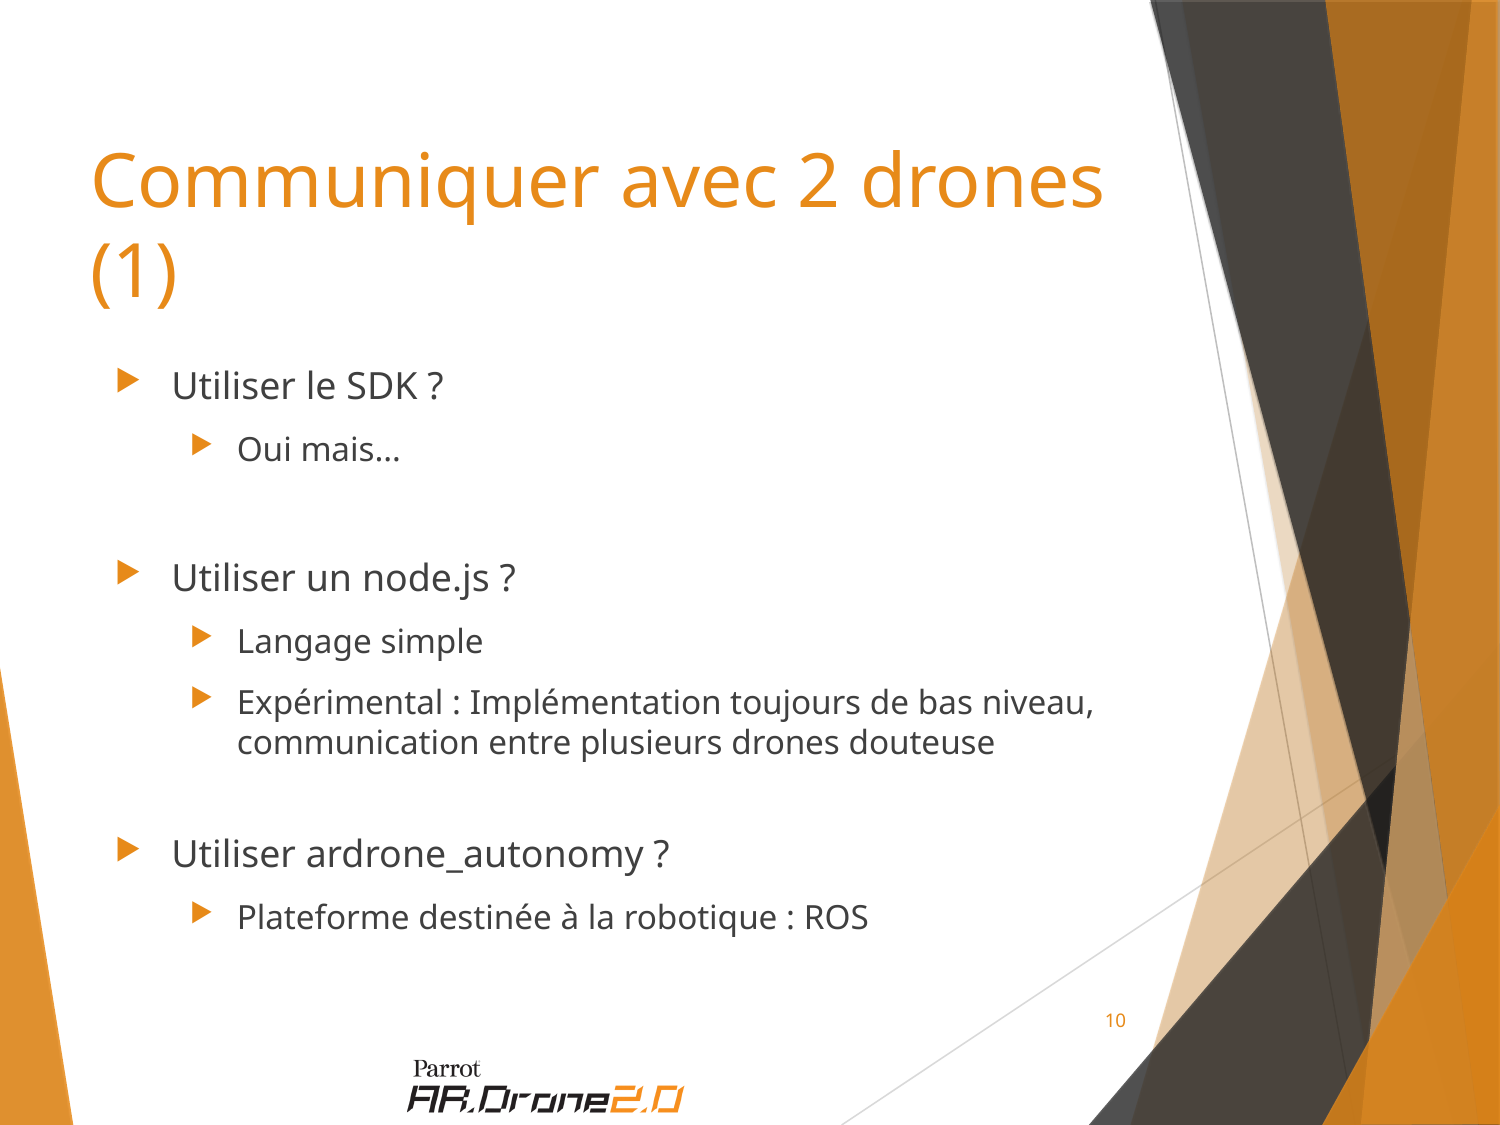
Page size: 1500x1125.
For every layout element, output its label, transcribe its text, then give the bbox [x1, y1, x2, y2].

slide_number <numéro> [1057, 991, 1142, 1051]
picture [394, 1051, 690, 1125]
list Utiliser le SDK ? Oui mais… Utiliser un node.js ? Langage simple Expérimental : Implémentation toujours de bas niveau, communication entre plusieurs drones douteuse Utiliser ardrone_autonomy ? Plateforme destinée à la robotique : ROS [99, 354, 1142, 992]
title Communiquer avec 2 drones (1) [75, 125, 1183, 342]
